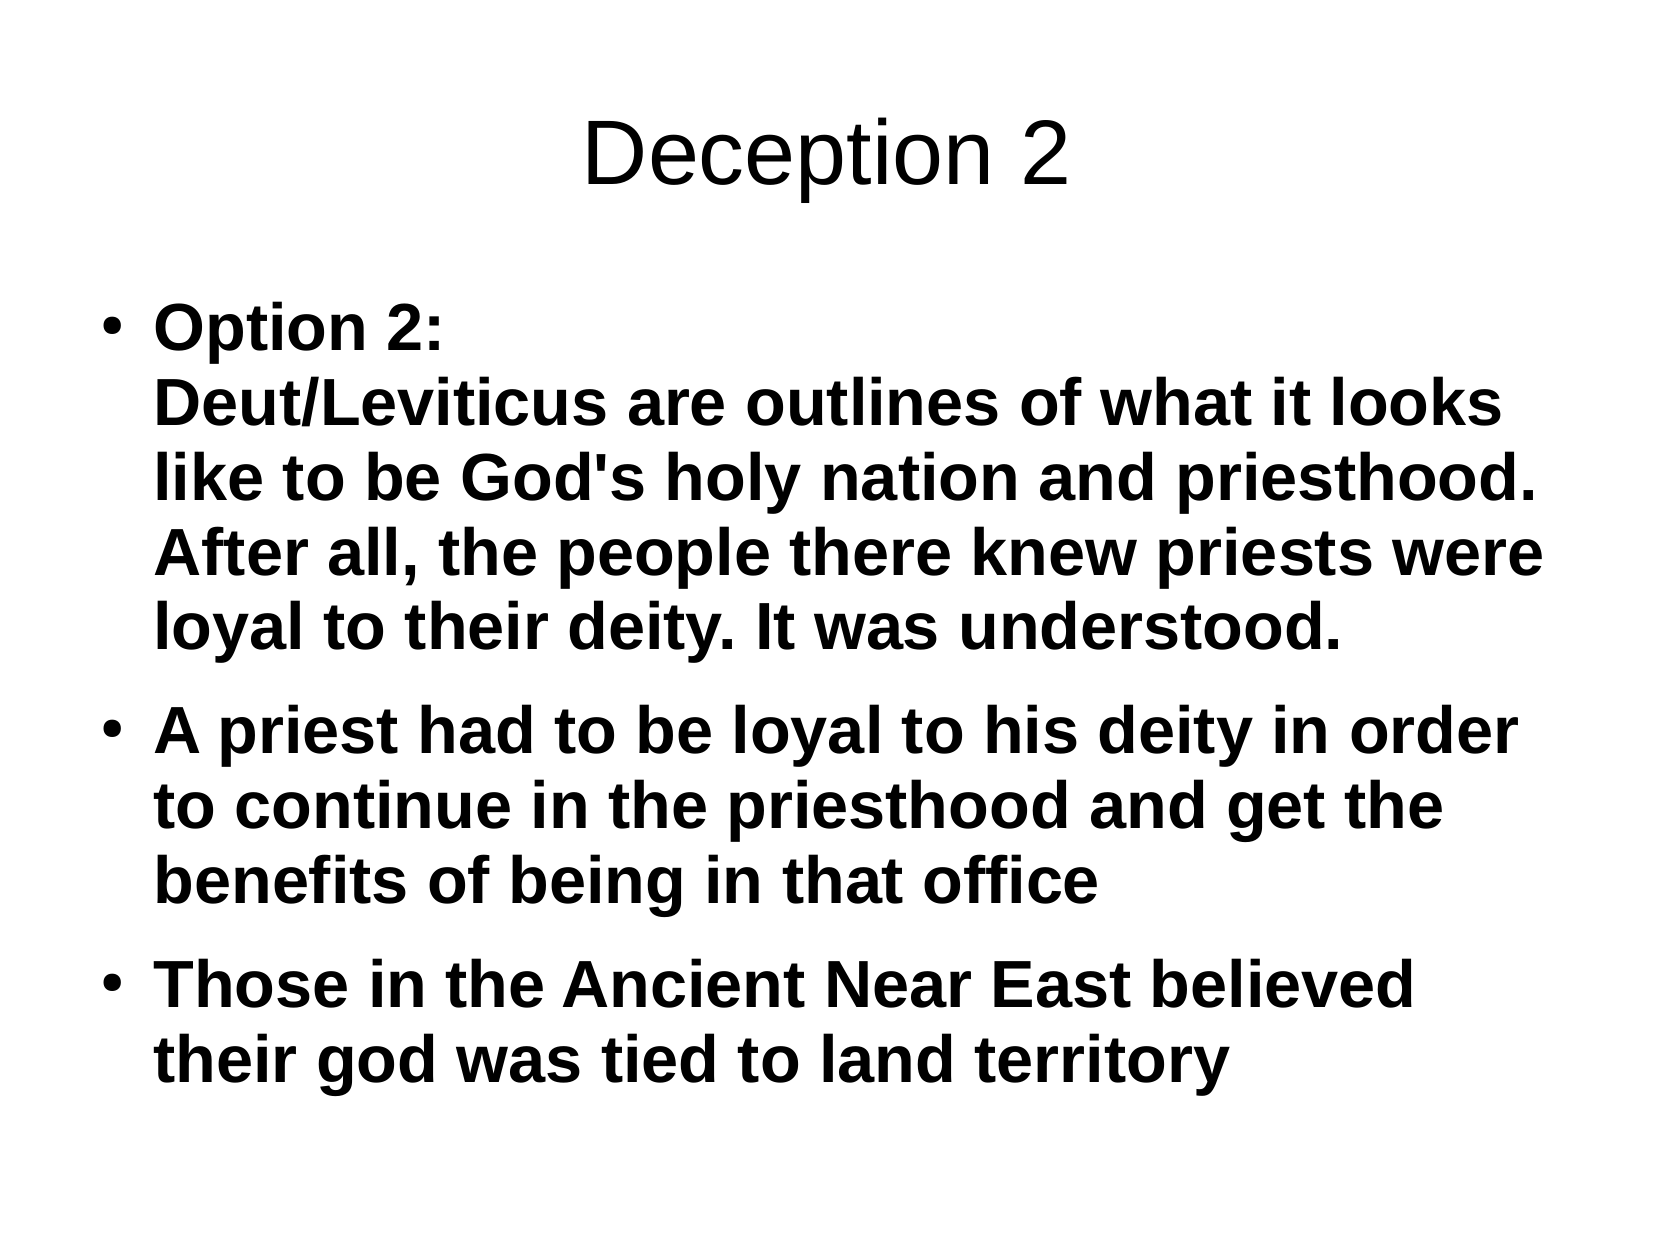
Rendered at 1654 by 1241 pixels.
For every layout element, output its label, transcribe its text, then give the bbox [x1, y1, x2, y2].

list Option 2: Deut/Leviticus are outlines of what it looks like to be God's holy nation and priesthood. After all, the people there knew priests were loyal to their deity. It was understood. A priest had to be loyal to his deity in order to continue in the priesthood and get the benefits of being in that office Those in the Ancient Near East believed their god was tied to land territory [82, 290, 1571, 1109]
title Deception 2 [82, 49, 1571, 257]
